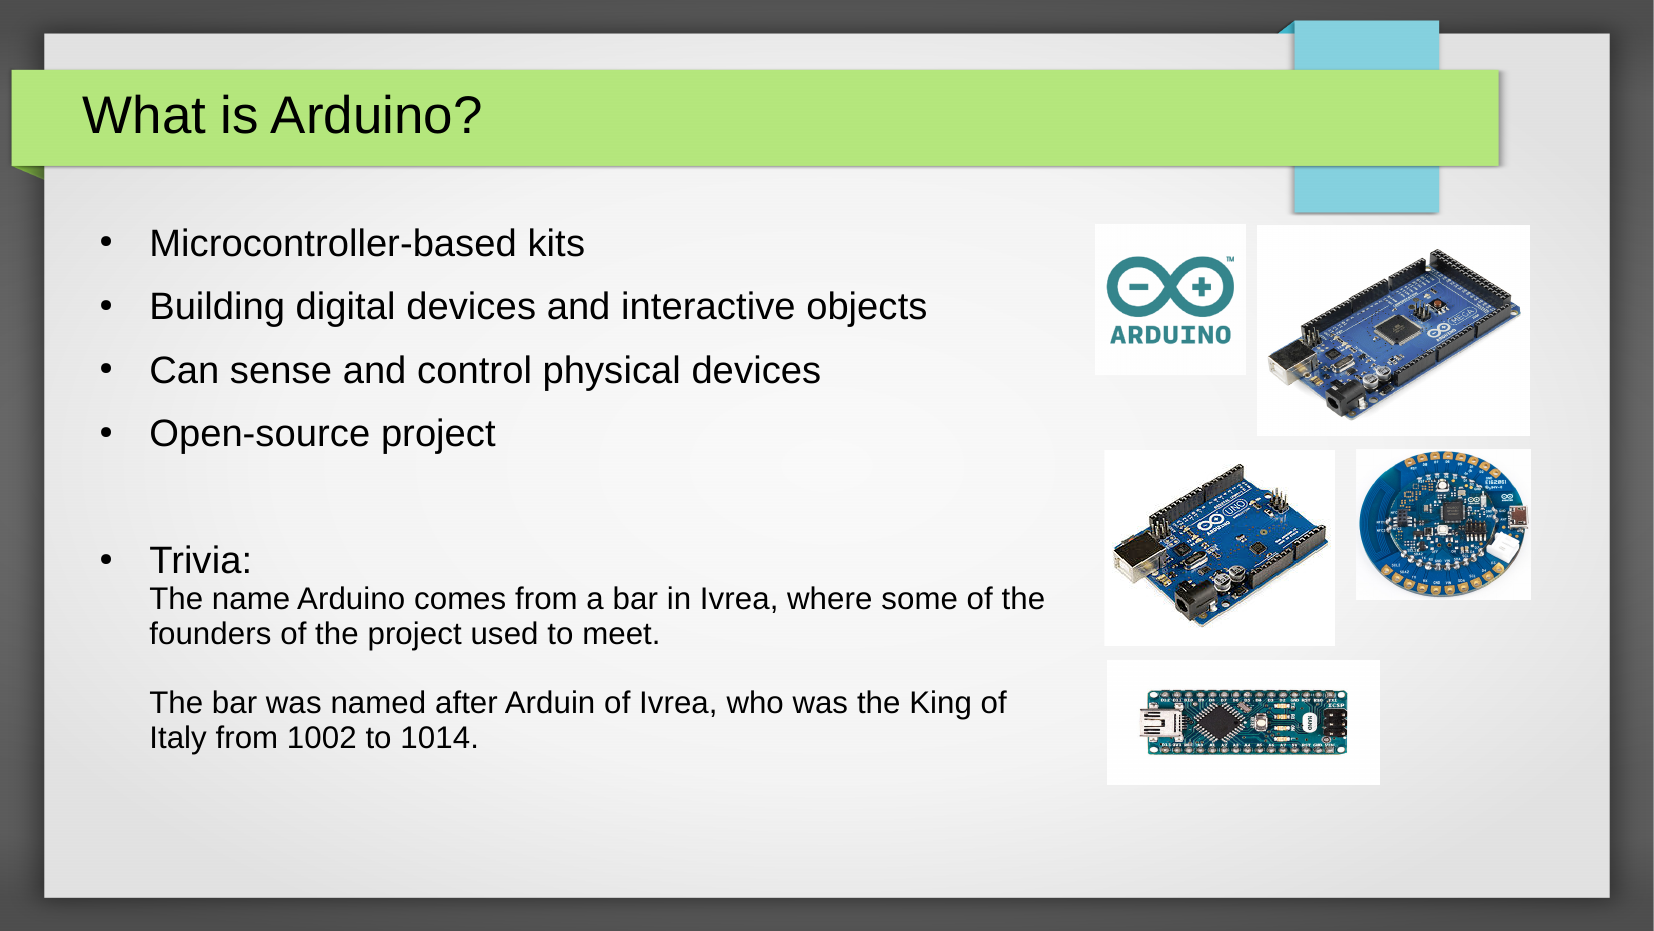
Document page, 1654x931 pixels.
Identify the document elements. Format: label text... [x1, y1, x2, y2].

list Microcontroller-based kits Building digital devices and interactive objects Can sense and control physical devices Open-source project Trivia: The name Arduino comes from a bar in Ivrea, where some of the founders of the project used to meet. The bar was named after Arduin of Ivrea, who was the King of Italy from 1002 to 1014. [82, 221, 1066, 761]
title What is Arduino? [82, 70, 1264, 160]
picture [0, 0, 1654, 931]
